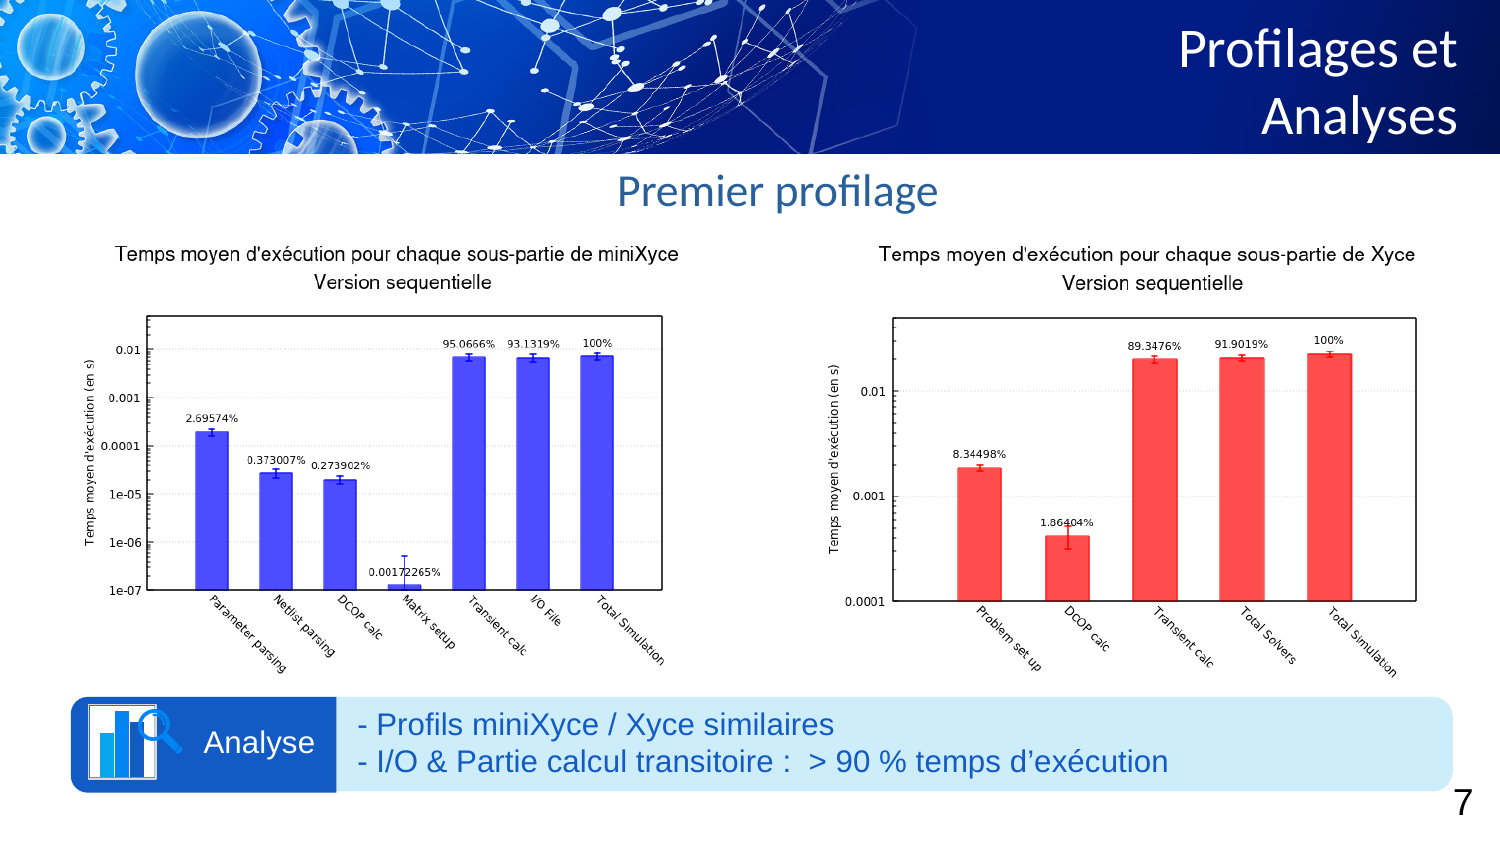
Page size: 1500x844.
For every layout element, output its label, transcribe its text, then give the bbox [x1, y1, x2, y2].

chart [87, 703, 157, 780]
title Profilages et Analyses [118, 3, 1473, 153]
text_box <numéro> [1438, 773, 1500, 844]
text_box [70, 696, 1453, 793]
picture [0, 0, 1500, 153]
picture [0, 225, 1500, 844]
list Premier profilage [0, 153, 1500, 225]
text_box Analyse [188, 715, 337, 768]
text_box - Profils miniXyce / Xyce similaires - I/O & Partie calcul transitoire : > 90 % temps d’exécution [342, 696, 1376, 787]
chart [142, 714, 157, 737]
